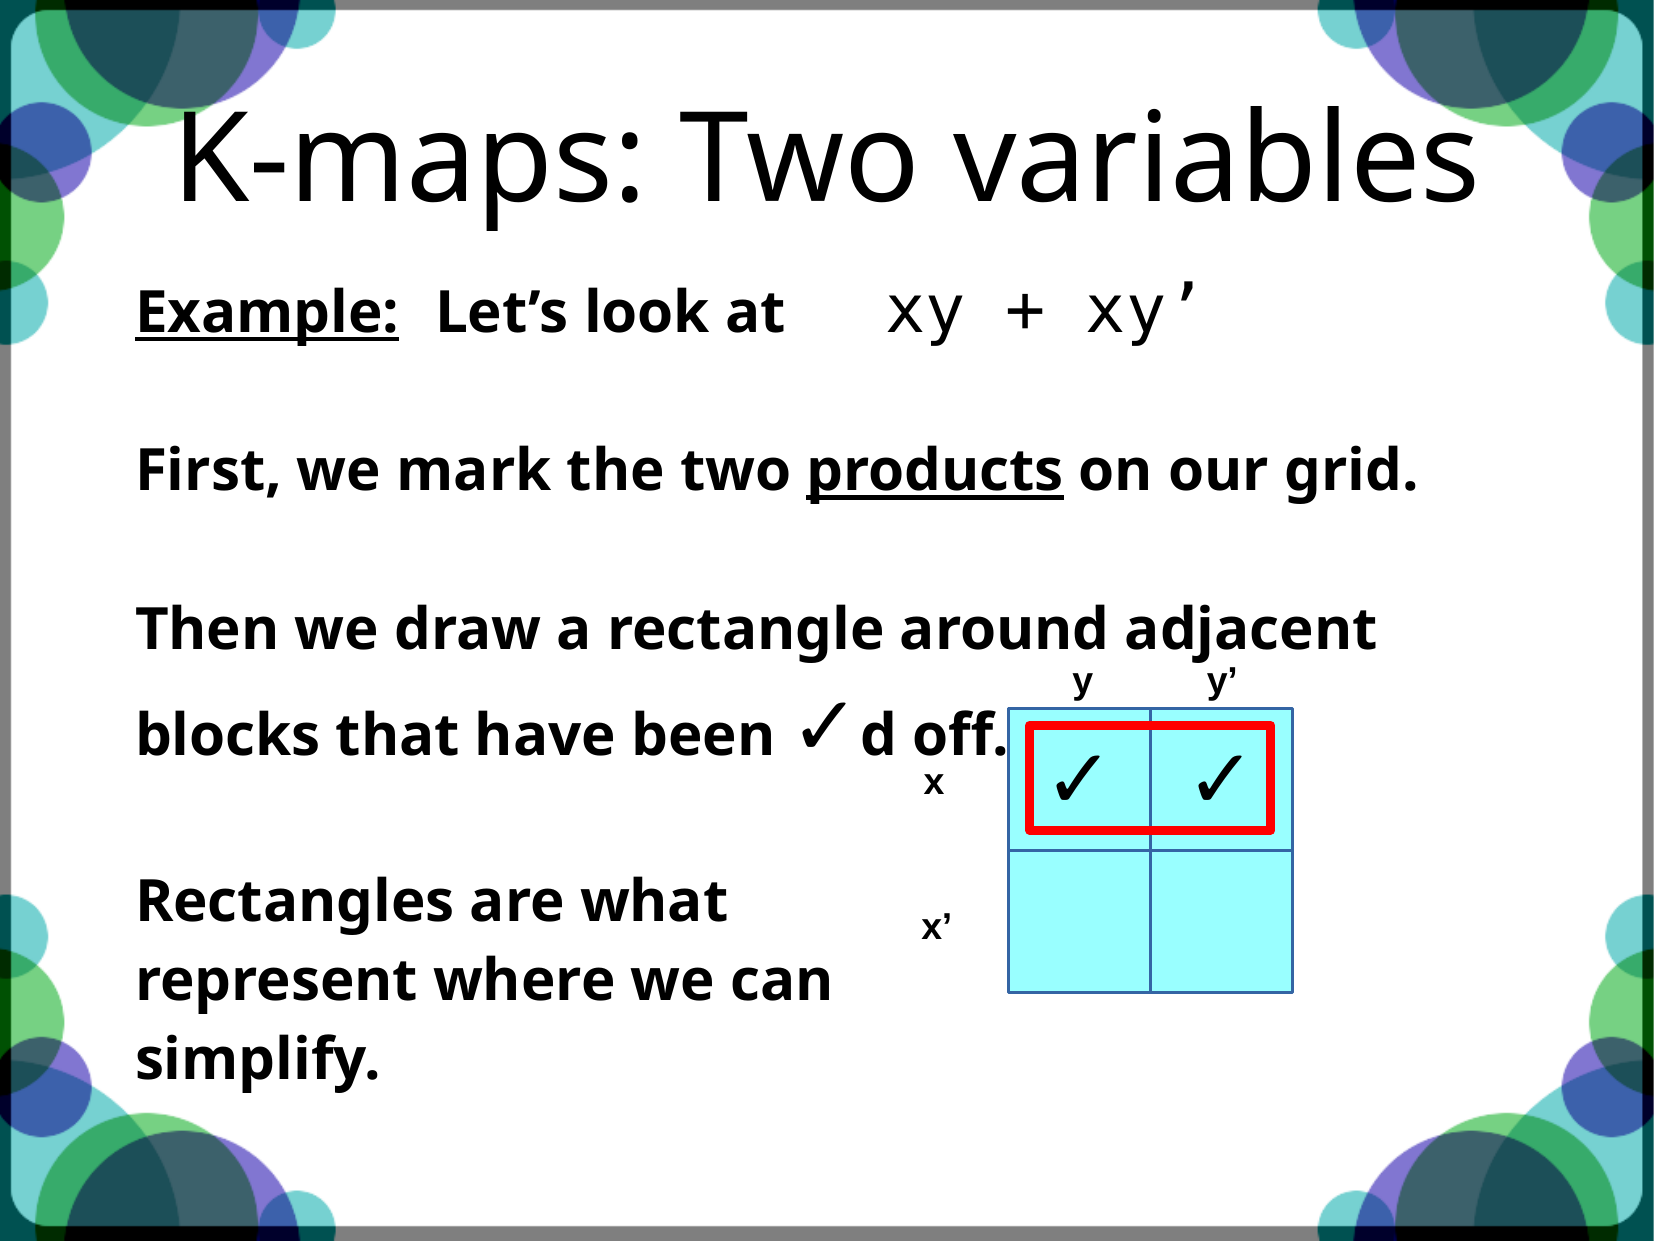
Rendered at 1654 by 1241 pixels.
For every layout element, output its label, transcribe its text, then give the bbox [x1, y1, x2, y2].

title K-maps: Two variables [82, 49, 1571, 257]
text_box y’ [1150, 651, 1295, 709]
text_box y [1008, 651, 1150, 708]
text_box ✓ [1150, 730, 1266, 826]
text_box ✓ [1150, 708, 1293, 850]
text_box x’ [901, 853, 973, 999]
text_box [1008, 850, 1293, 993]
picture [0, 0, 1654, 1241]
text_box Example: Let’s look at xy + xy’ First, we mark the two products on our grid. Then we draw a rectangle around adjacent blocks that have been ✓d off. Rectangles are what represent where we can simplify. [135, 270, 1531, 964]
text_box ✓ [1034, 730, 1150, 826]
text_box x [895, 710, 973, 853]
text_box ✓ [1008, 708, 1150, 850]
